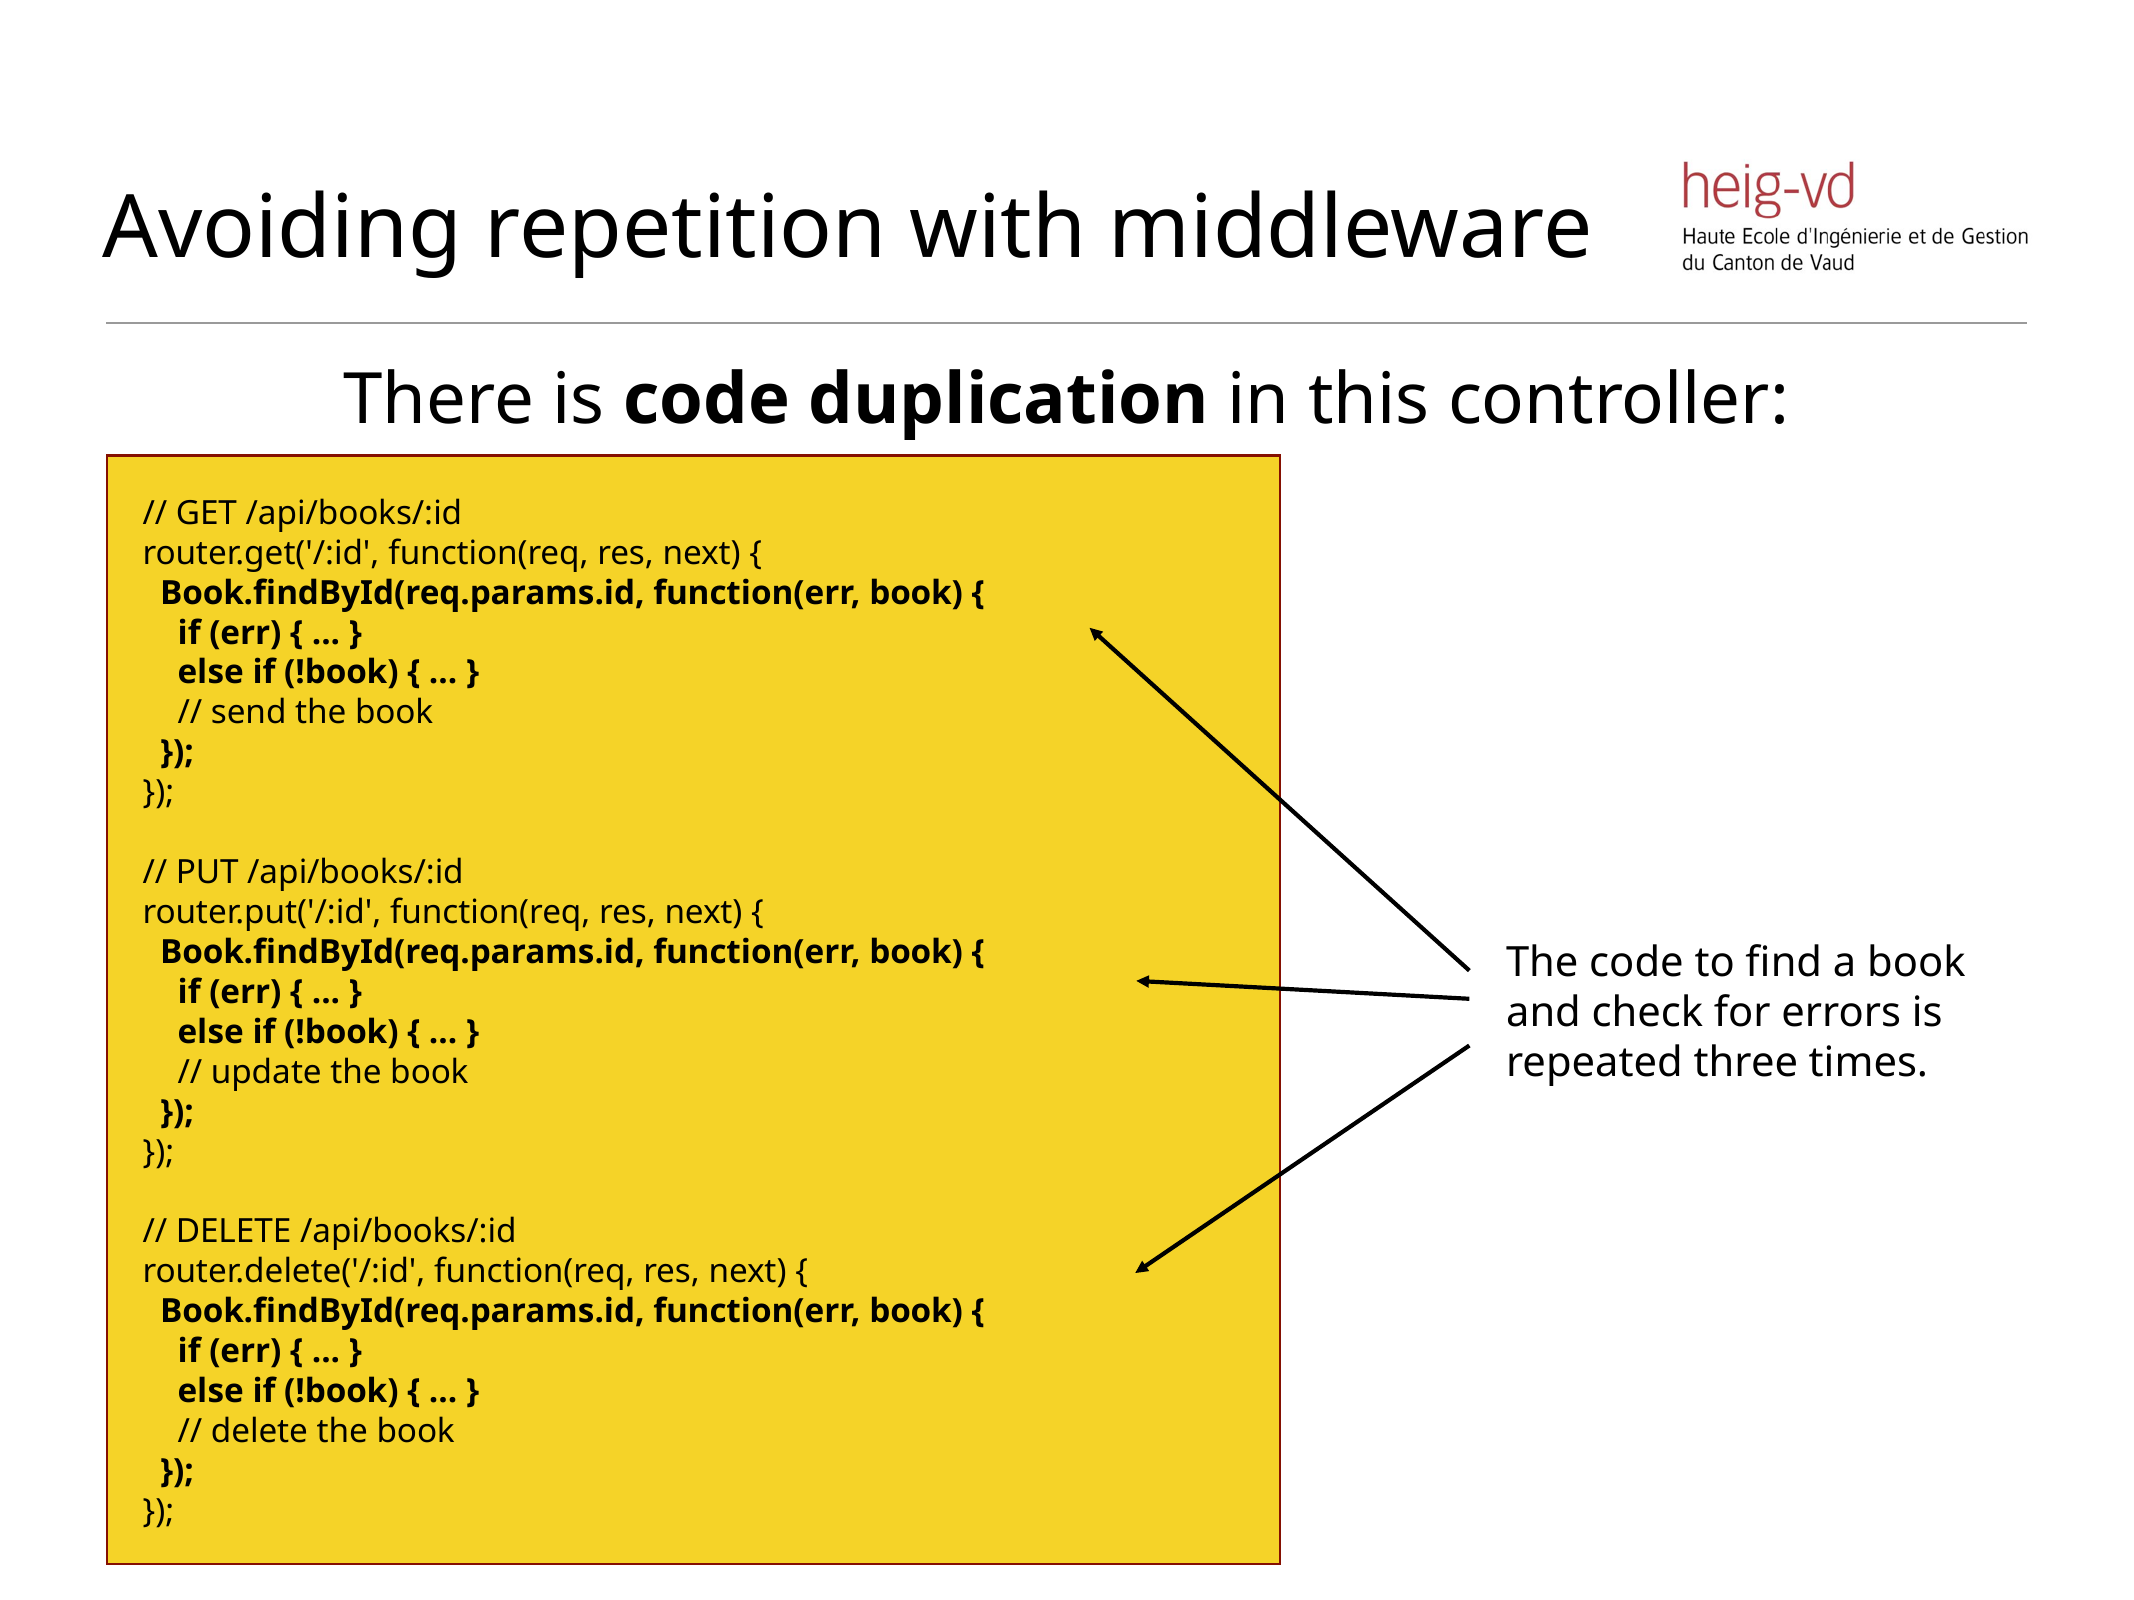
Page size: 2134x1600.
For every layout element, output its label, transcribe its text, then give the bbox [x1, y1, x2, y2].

text_box The code to find a book and check for errors is repeated three times. [1497, 926, 2029, 1094]
title Avoiding repetition with middleware [93, 54, 2040, 284]
text_box // GET /api/books/:id router.get('/:id', function(req, res, next) { Book.findById(req.params.id, function(err, book) { if (err) { ... } else if (!book) { ... } // send the book }); }); // PUT /api/books/:id router.put('/:id', function(req, res, next) { Book.findById(req.params.id, function(err, book) { if (err) { ... } else if (!book) { ... } // update the book }); }); // DELETE /api/books/:id router.delete('/:id', function(req, res, next) { Book.findById(req.params.id, function(err, book) { if (err) { ... } else if (!book) { ... } // delete the book }); }); [107, 455, 1281, 1565]
text_box There is code duplication in this controller: [335, 344, 1798, 447]
